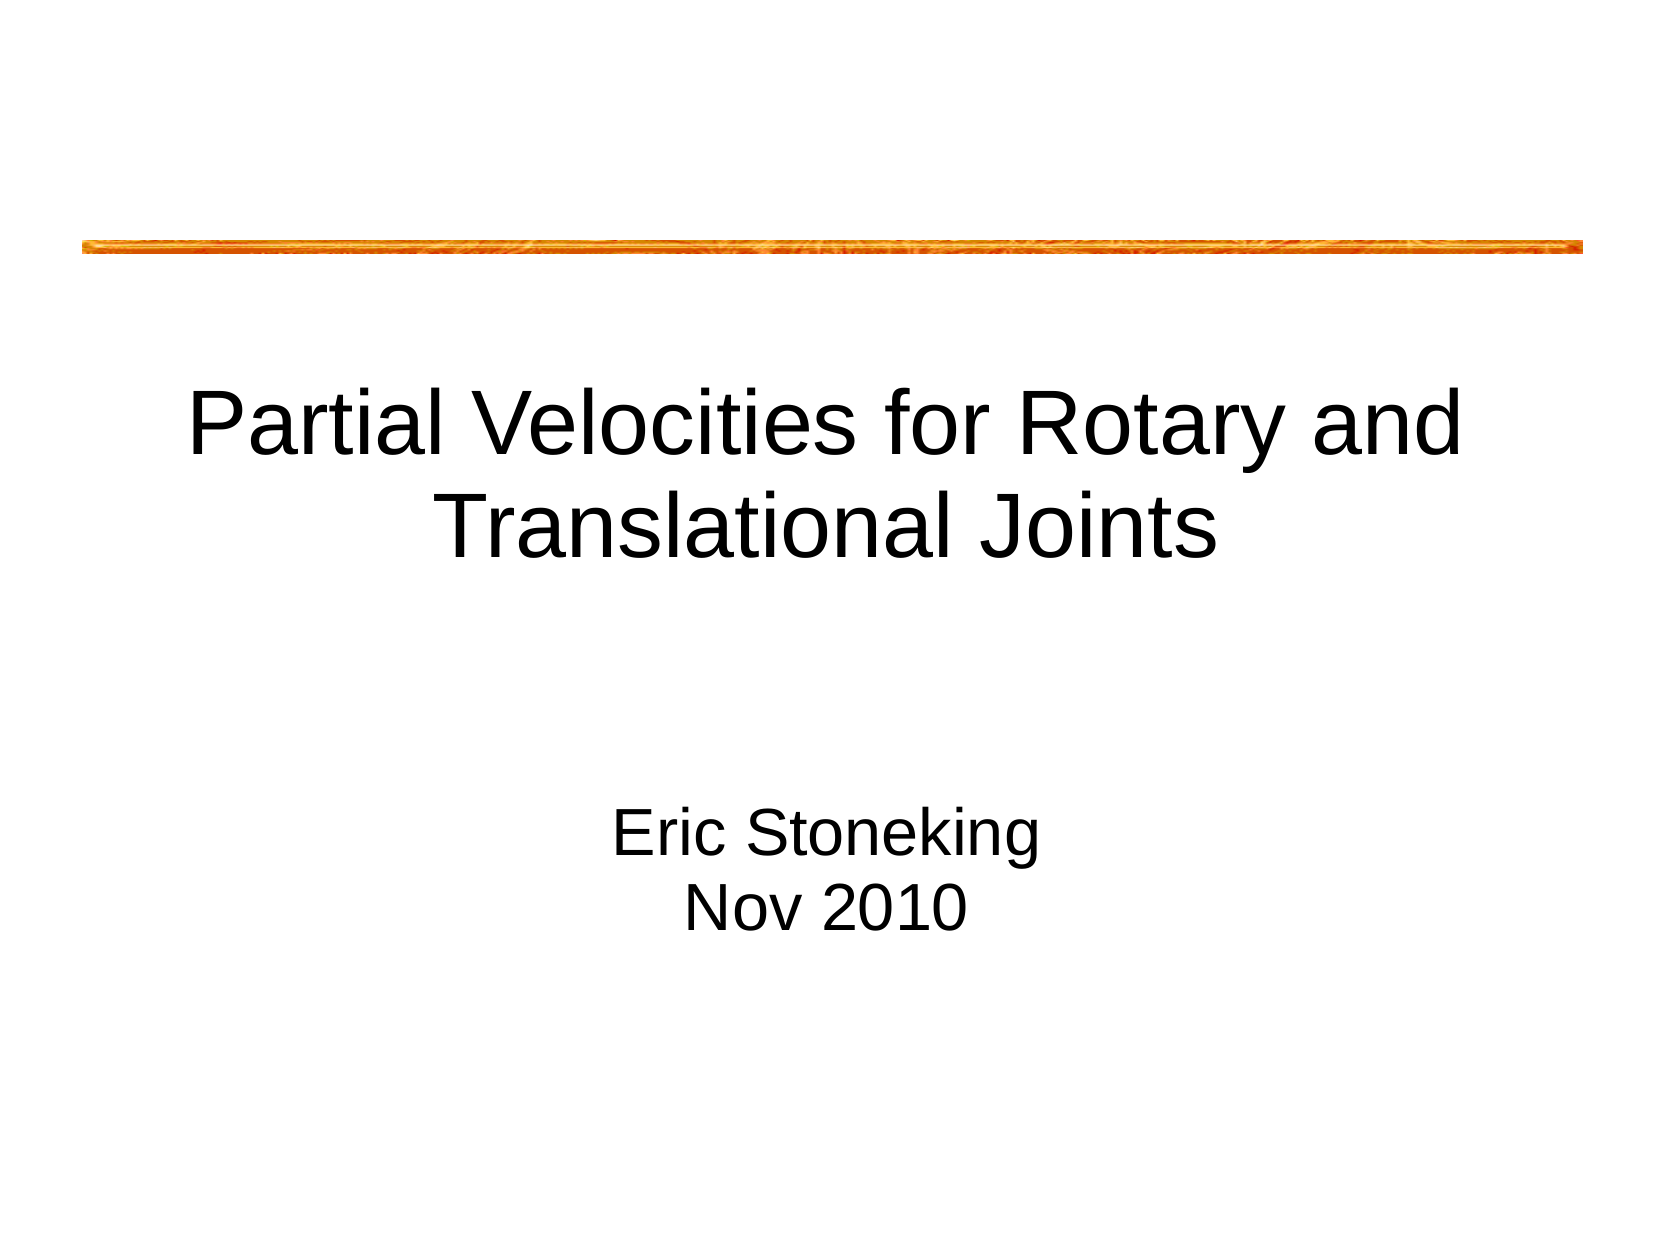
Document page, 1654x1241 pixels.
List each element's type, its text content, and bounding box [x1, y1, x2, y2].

subtitle Eric Stoneking Nov 2010 [82, 637, 1571, 1102]
title Partial Velocities for Rotary and Translational Joints [82, 239, 1571, 637]
picture [1571, 240, 1583, 254]
